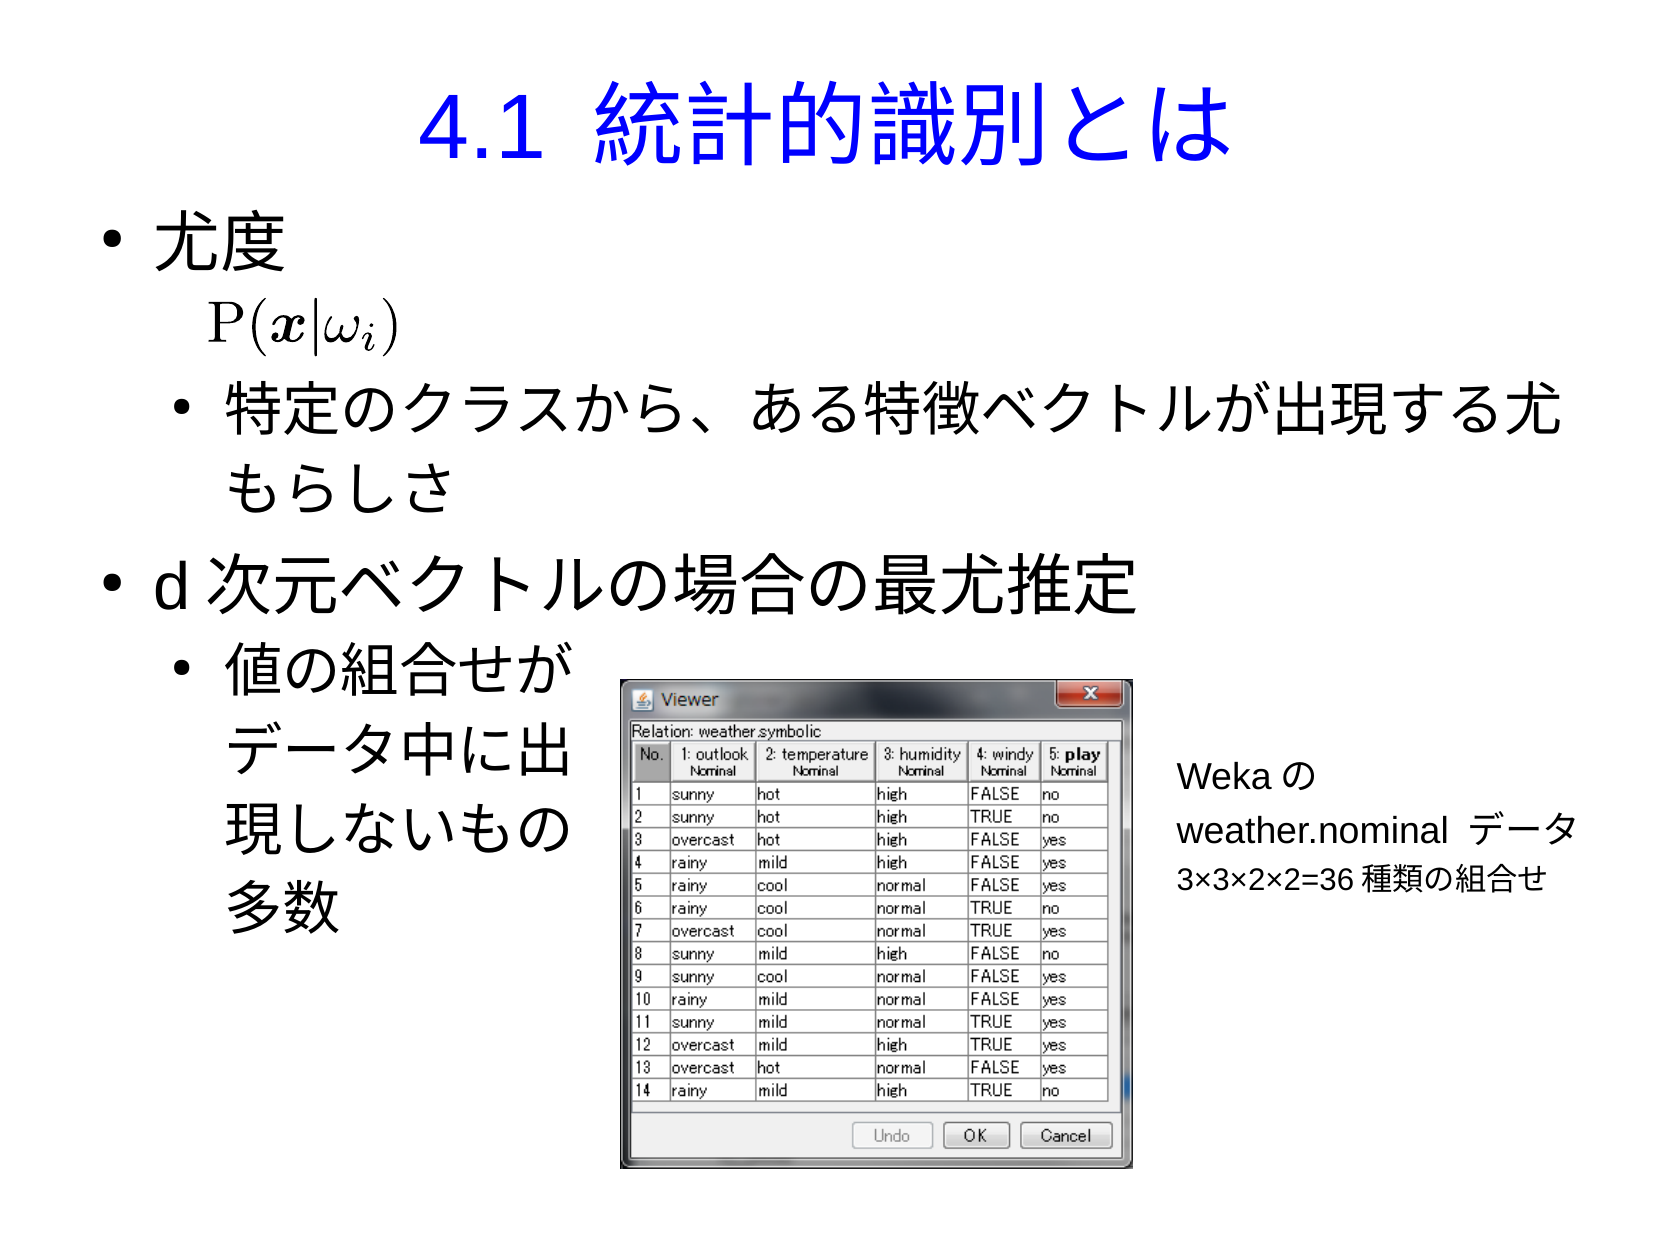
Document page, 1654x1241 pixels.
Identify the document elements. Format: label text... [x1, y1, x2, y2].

list 尤度 特定のクラスから、ある特徴ベクトルが出現する尤もらしさ d次元ベクトルの場合の最尤推定 値の組合せが データ中に出 現しないもの 多数 [82, 195, 1571, 1087]
picture [620, 679, 1133, 1169]
title 4.1 統計的識別とは [82, 49, 1571, 195]
text_box [206, 297, 403, 357]
text_box Wekaの weather.nominal データ 3×3×2×2=36種類の組合せ [1161, 738, 1595, 913]
